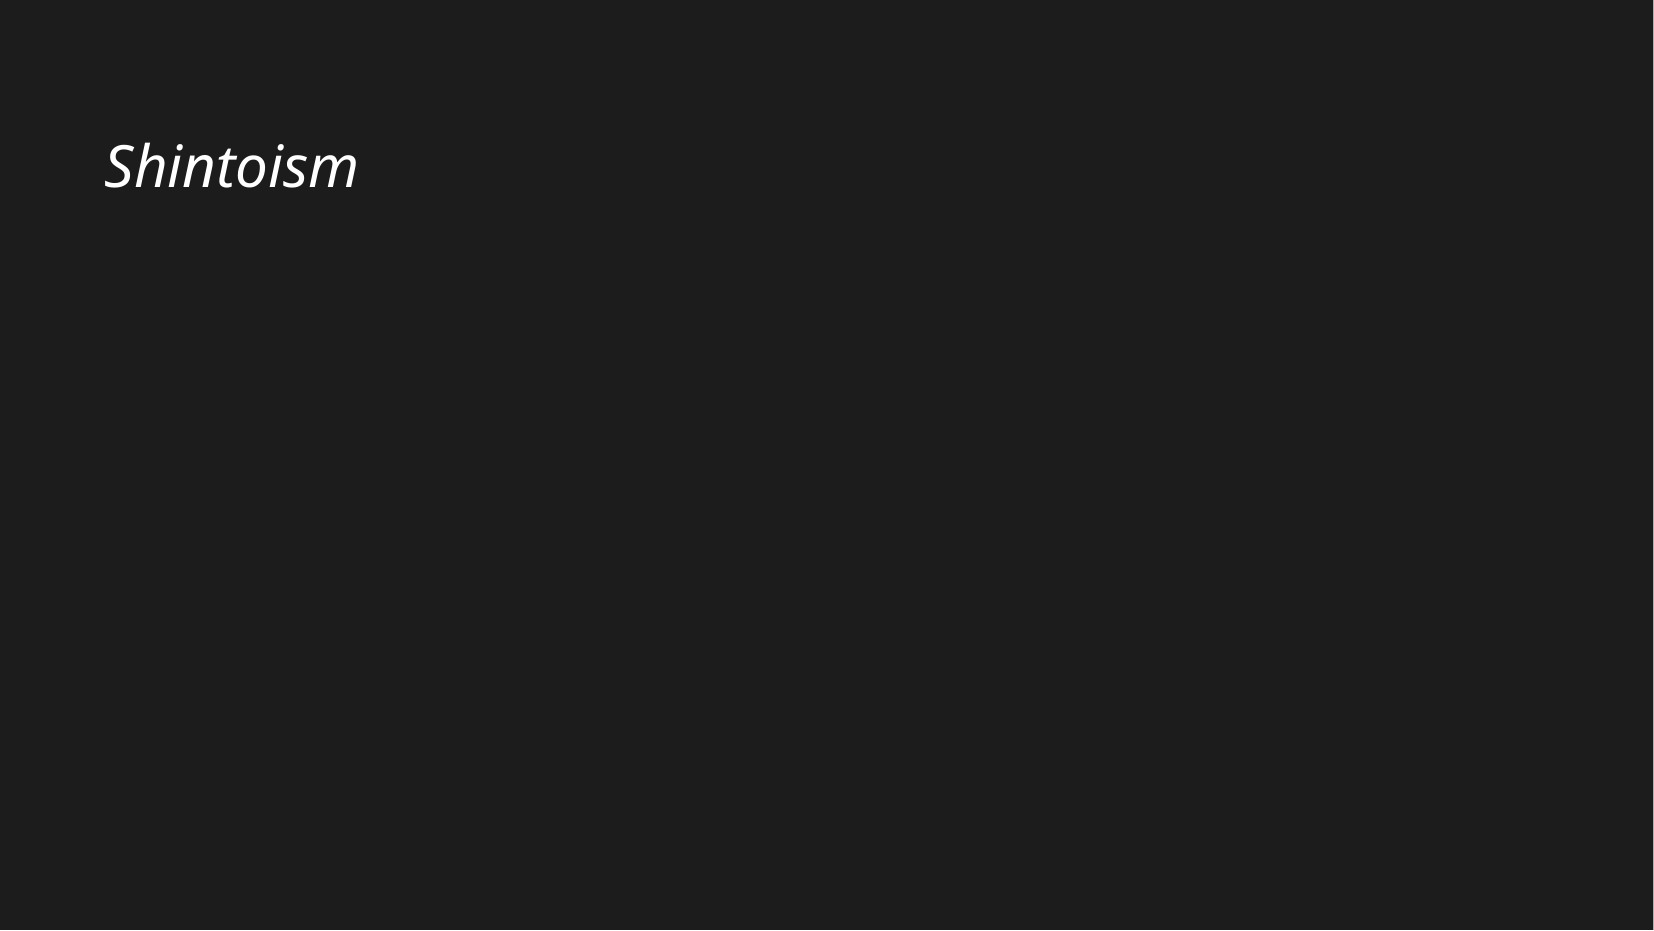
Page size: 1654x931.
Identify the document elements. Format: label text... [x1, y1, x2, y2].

text_box Shintoism [104, 125, 1546, 581]
